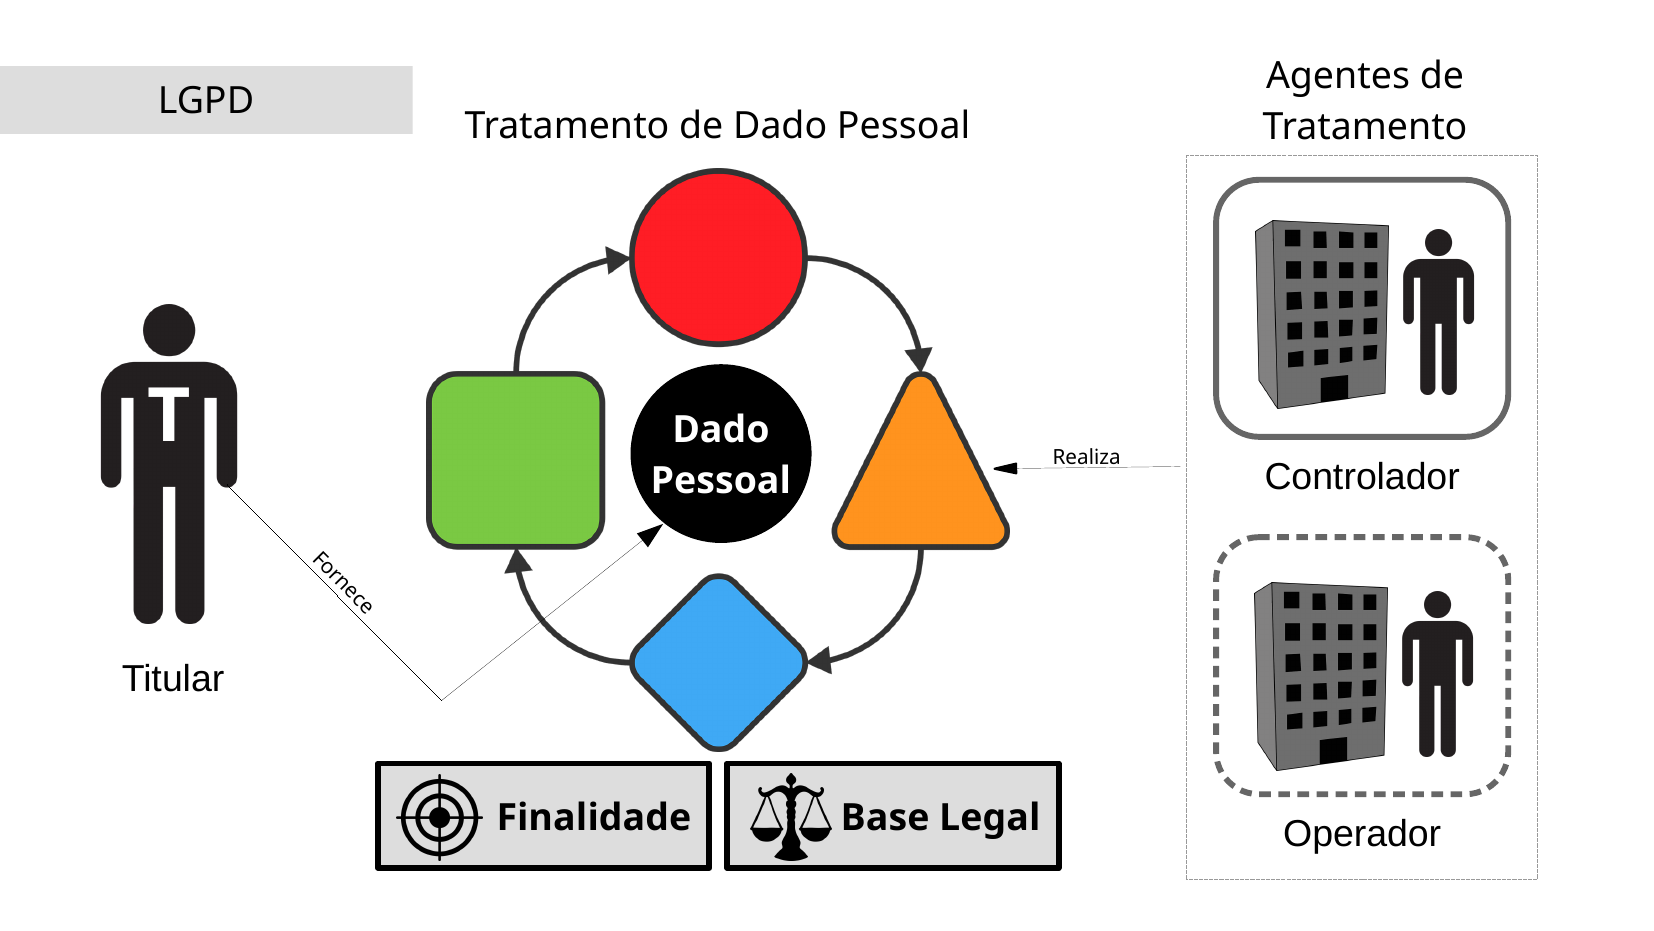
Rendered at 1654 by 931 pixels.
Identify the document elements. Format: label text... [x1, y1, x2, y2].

text_box Controlador [1216, 179, 1509, 437]
text_box LGPD [0, 66, 413, 134]
picture [426, 168, 1010, 752]
picture [89, 304, 249, 624]
text_box Operador [1216, 537, 1509, 795]
text_box Agentes de Tratamento [1247, 41, 1483, 159]
picture [396, 774, 483, 861]
text_box Base Legal [727, 763, 1059, 868]
text_box Titular [60, 650, 286, 708]
picture [750, 773, 832, 861]
text_box Finalidade [377, 763, 710, 868]
text_box Dado Pessoal [630, 364, 812, 543]
